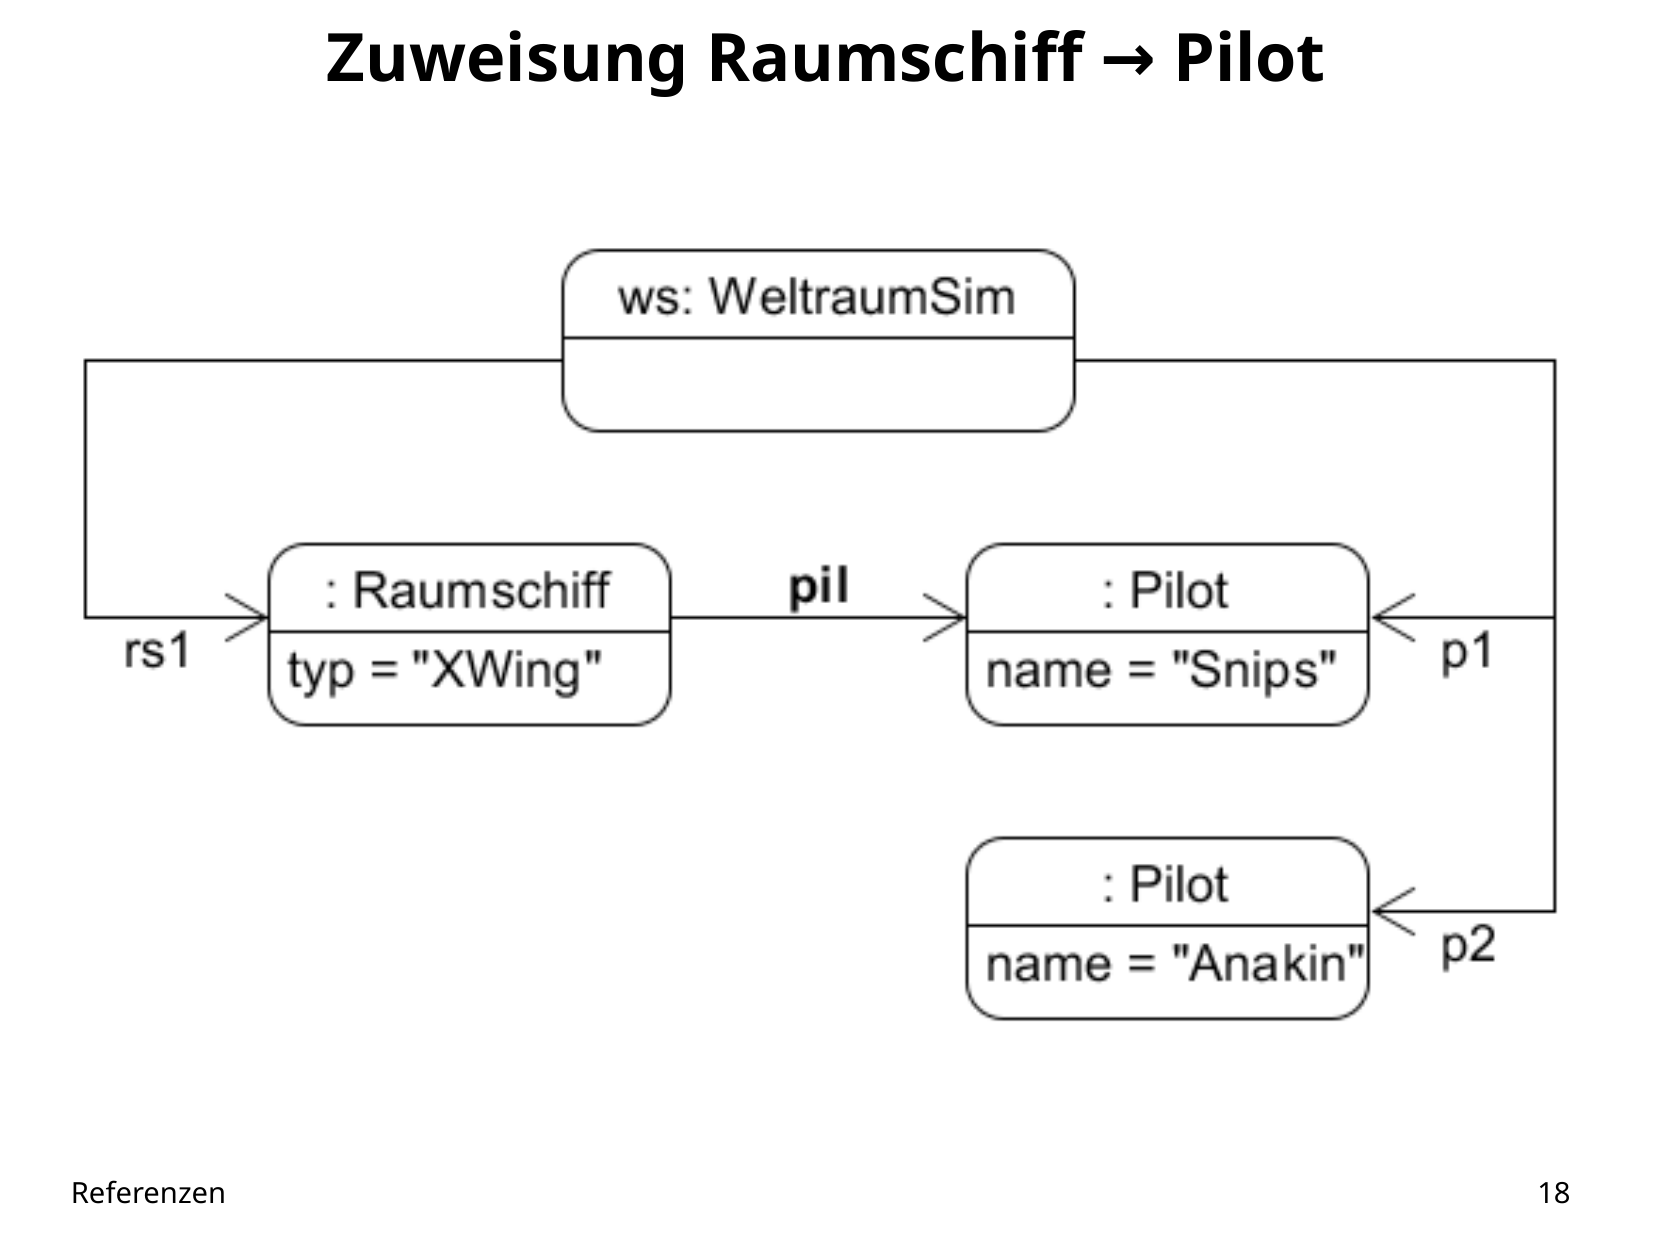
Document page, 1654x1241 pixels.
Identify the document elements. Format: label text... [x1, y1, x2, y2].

picture [82, 247, 1560, 1025]
title Zuweisung Raumschiff → Pilot [0, 5, 1654, 107]
